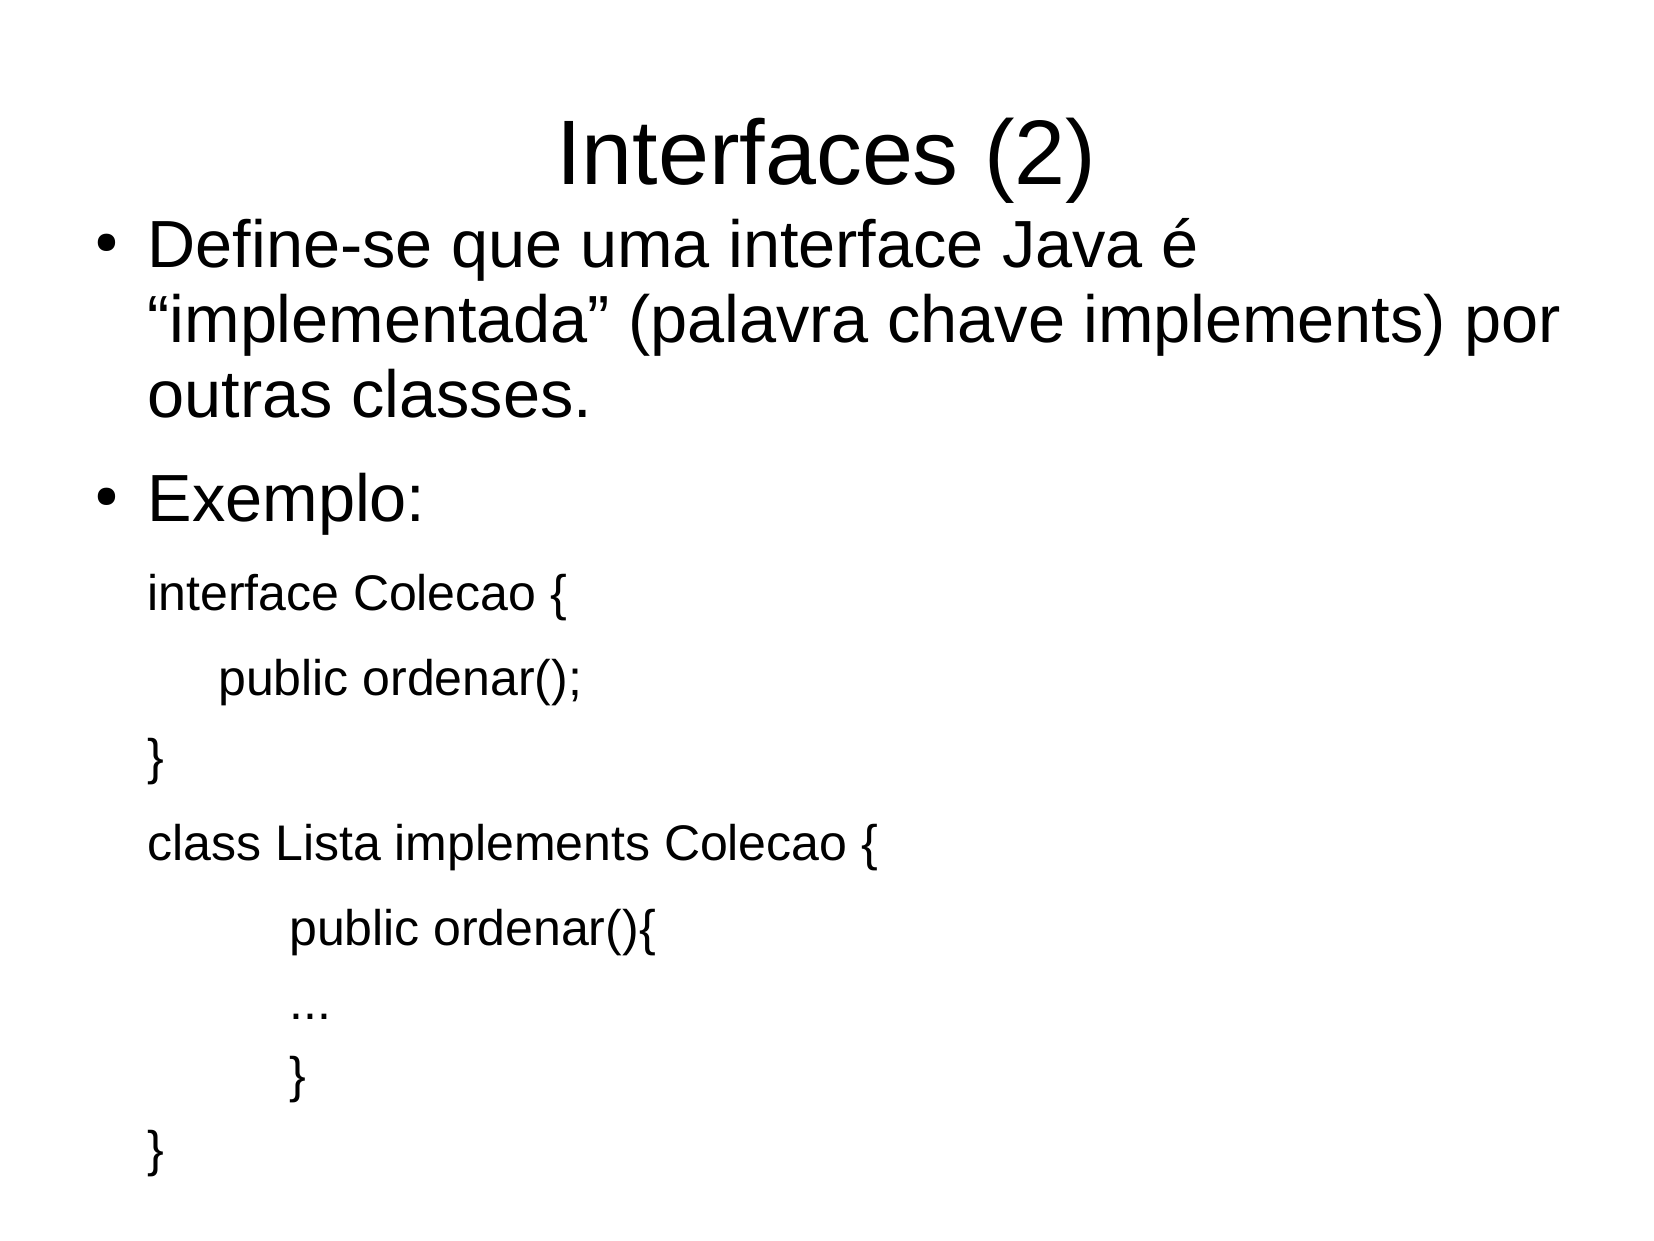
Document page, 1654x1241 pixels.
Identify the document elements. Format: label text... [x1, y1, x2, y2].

list Define-se que uma interface Java é “implementada” (palavra chave implements) por outras classes. Exemplo: interface Colecao { public ordenar(); } class Lista implements Colecao { public ordenar(){ ... } } [76, 207, 1565, 1218]
title Interfaces (2) [82, 49, 1571, 257]
